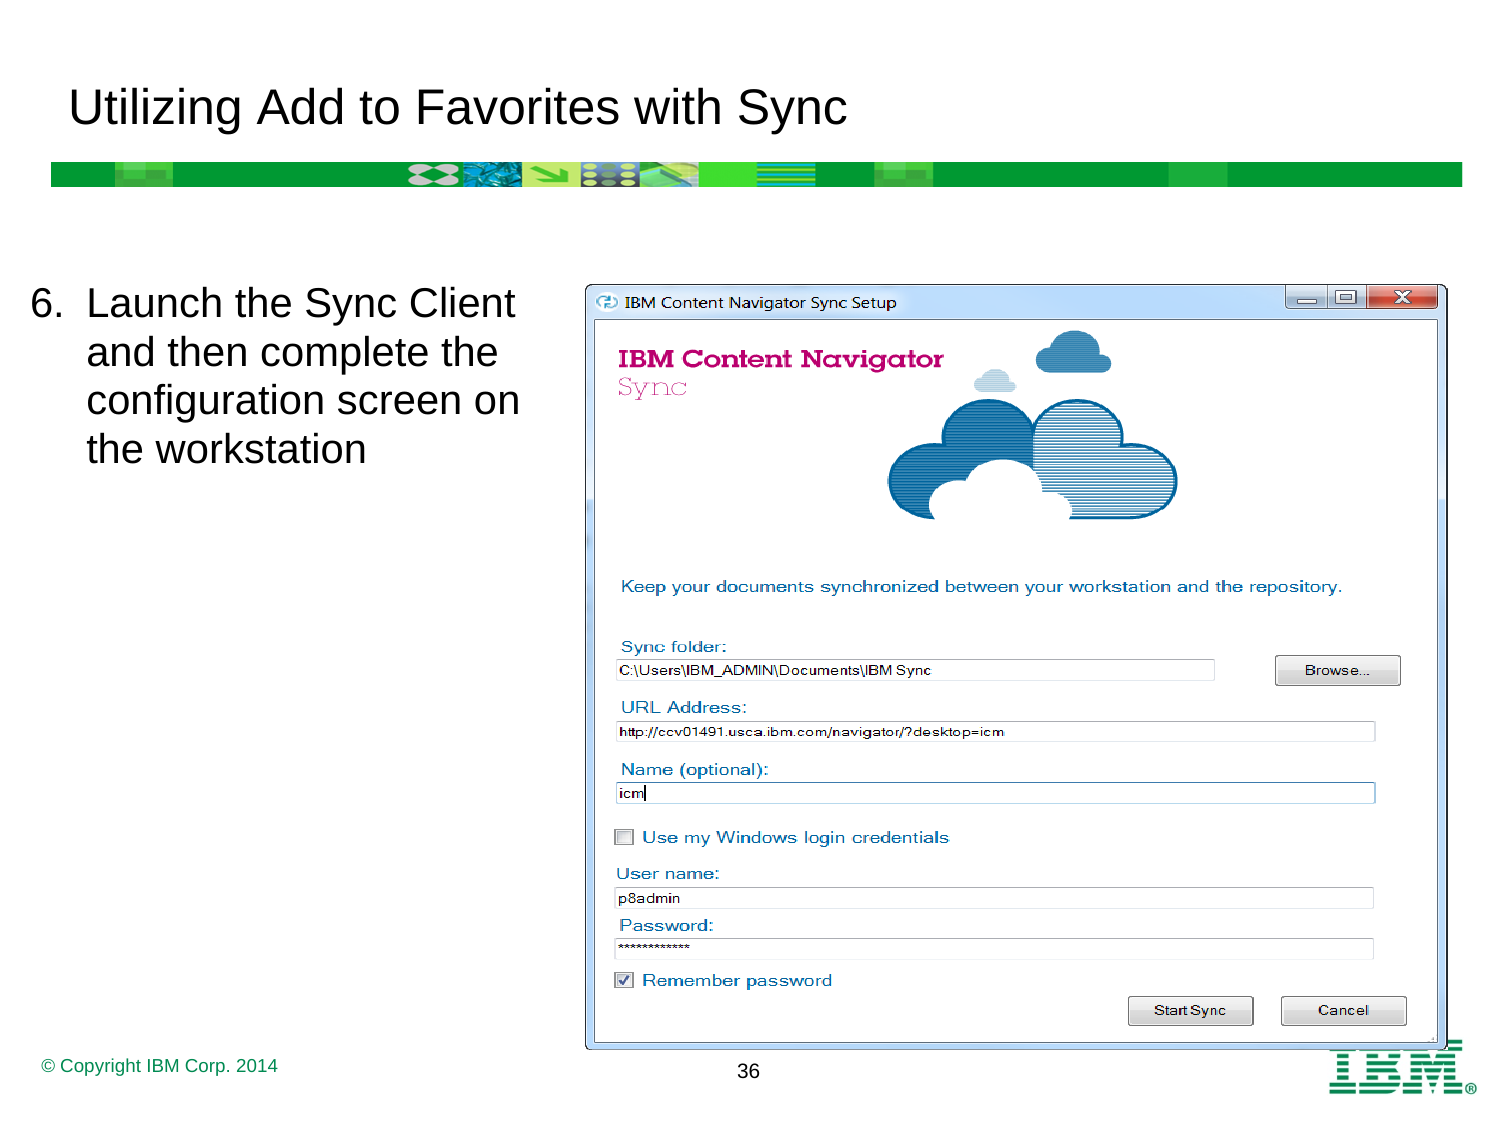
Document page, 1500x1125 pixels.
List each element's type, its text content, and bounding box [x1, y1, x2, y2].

list Launch the Sync Client and then complete the configuration screen on the workstation [15, 270, 598, 1064]
title Utilizing Add to Favorites with Sync [53, 69, 1239, 144]
picture [585, 284, 1479, 1096]
picture [50, 161, 1463, 189]
